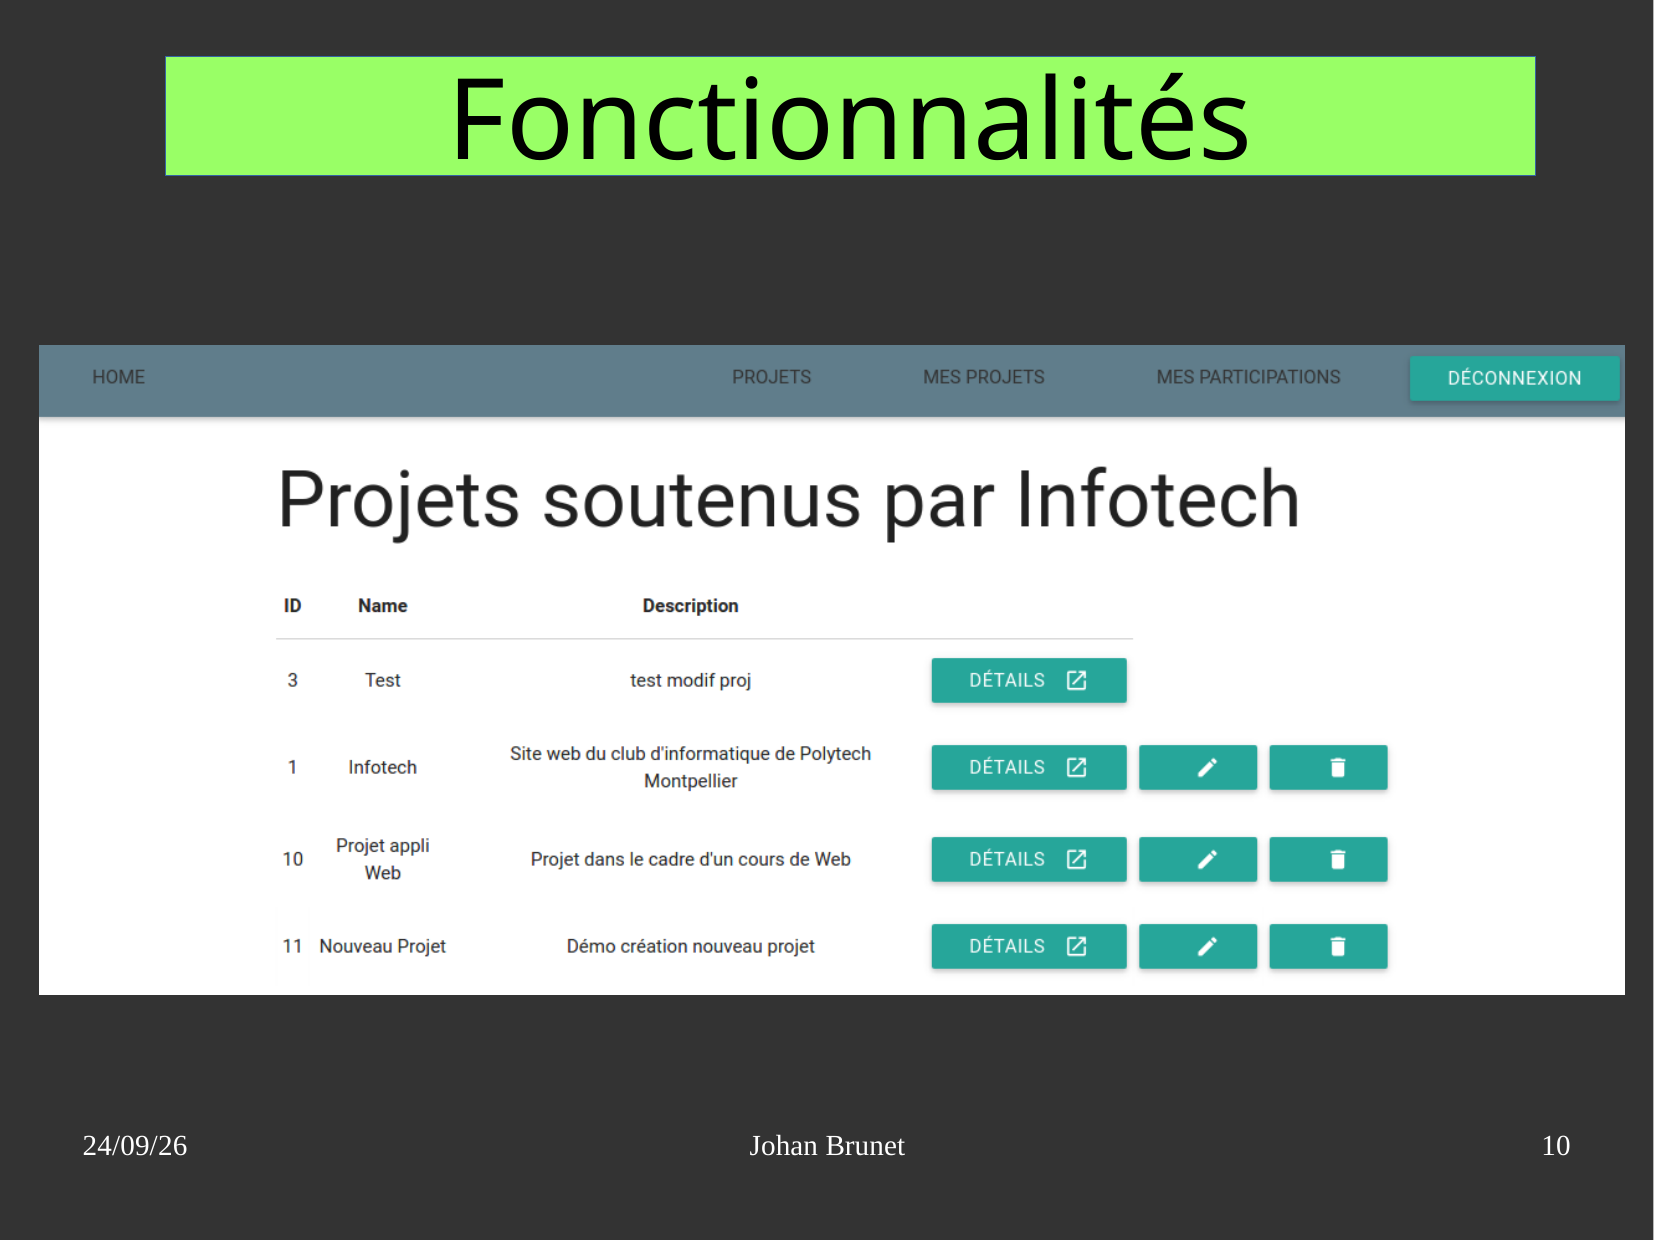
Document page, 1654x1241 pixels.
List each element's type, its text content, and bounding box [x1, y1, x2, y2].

text_box Fonctionnalités [165, 56, 1536, 176]
picture [39, 345, 1625, 995]
